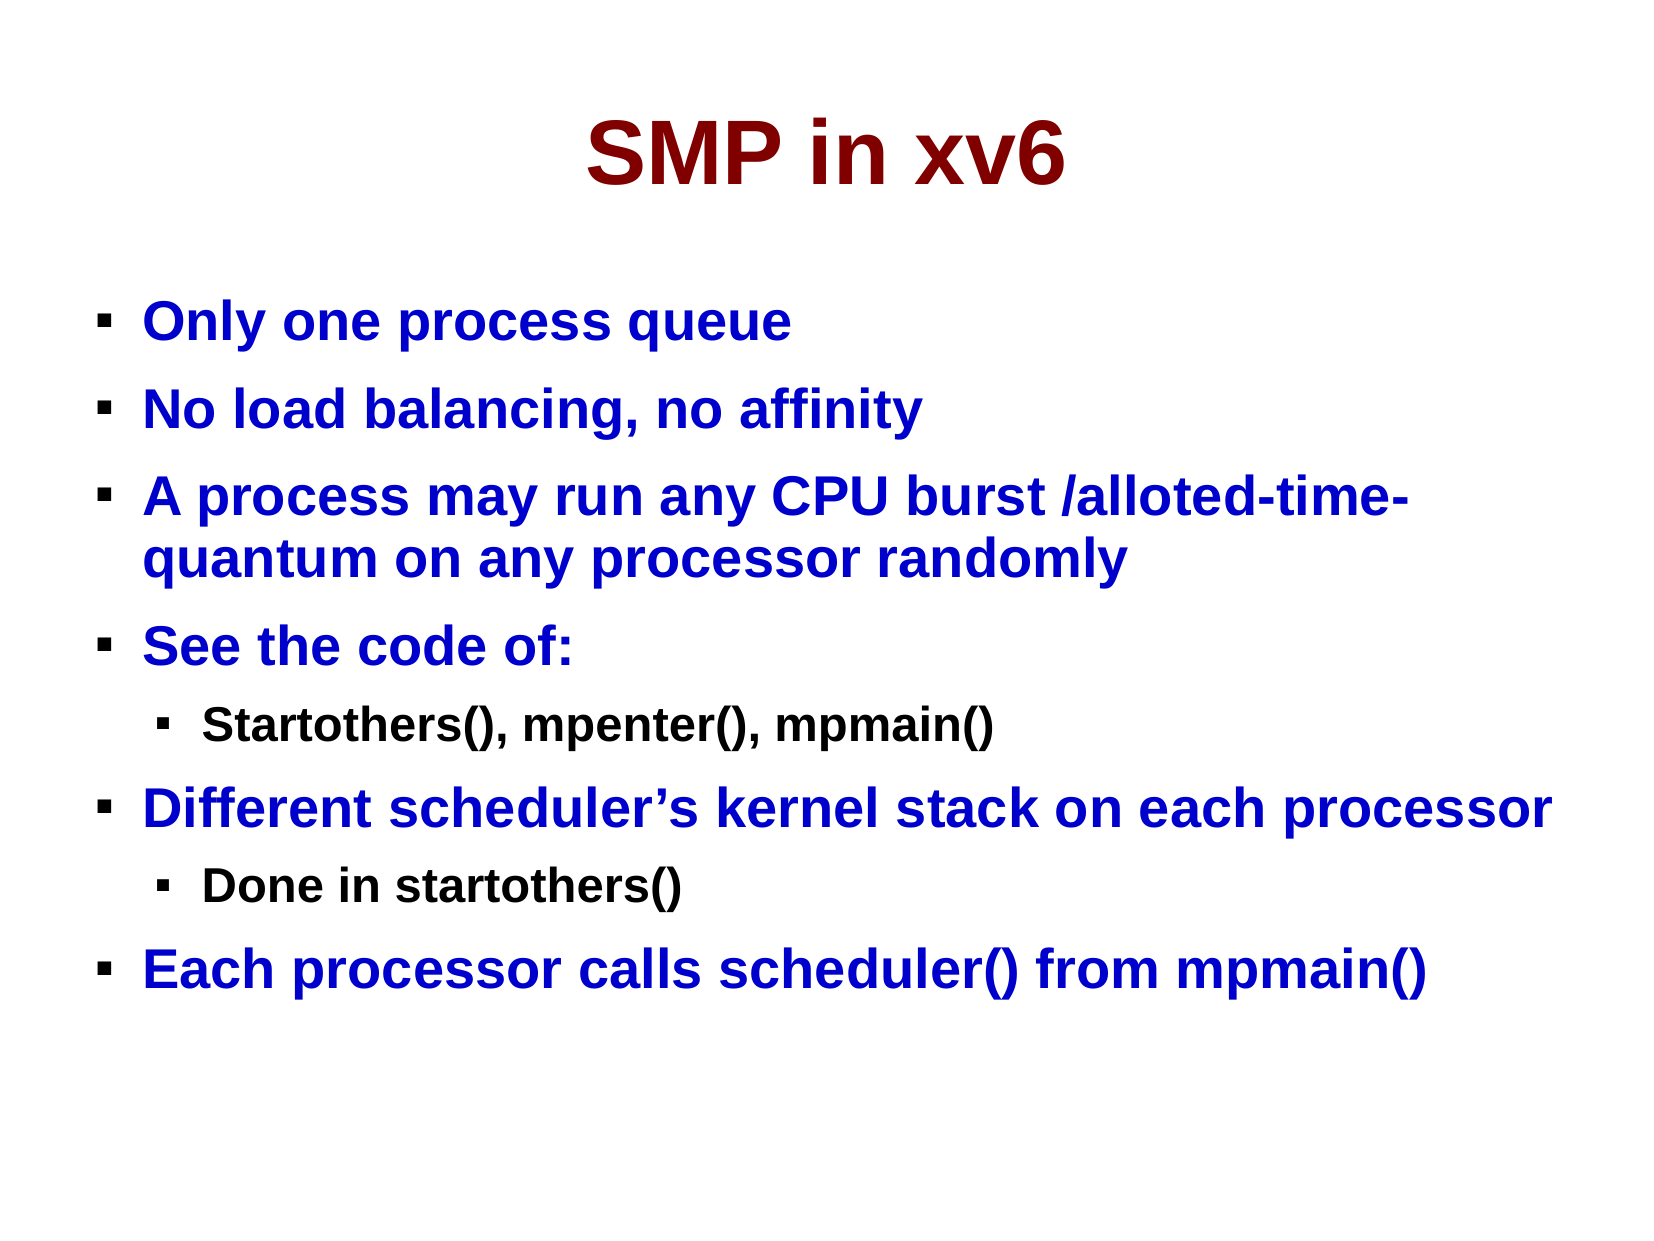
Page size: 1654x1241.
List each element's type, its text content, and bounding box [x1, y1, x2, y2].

list Only one process queue No load balancing, no affinity A process may run any CPU burst /alloted-time-quantum on any processor randomly See the code of: Startothers(), mpenter(), mpmain() Different scheduler’s kernel stack on each processor Done in startothers() Each processor calls scheduler() from mpmain() [82, 290, 1571, 1010]
title SMP in xv6 [82, 49, 1571, 257]
